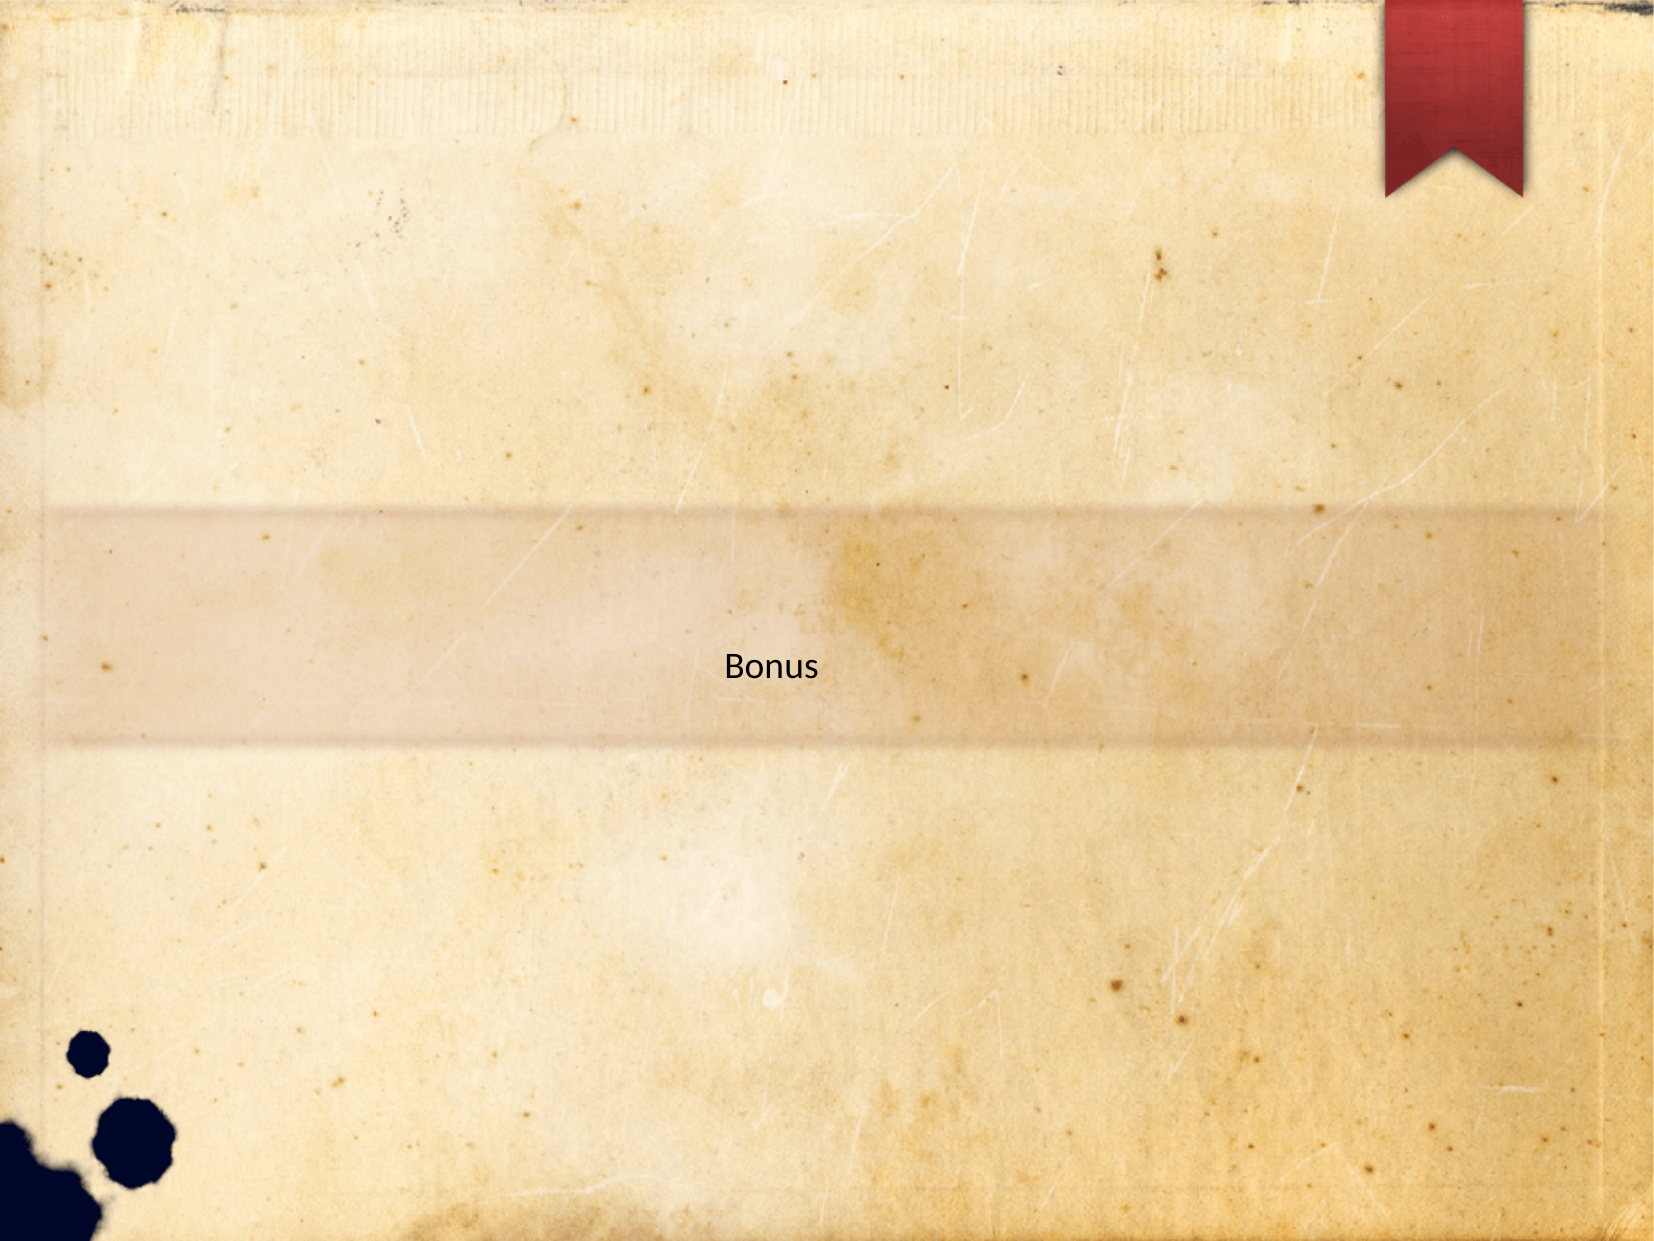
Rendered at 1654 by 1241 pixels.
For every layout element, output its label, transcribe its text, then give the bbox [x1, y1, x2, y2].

text_box Bonus [709, 633, 835, 694]
